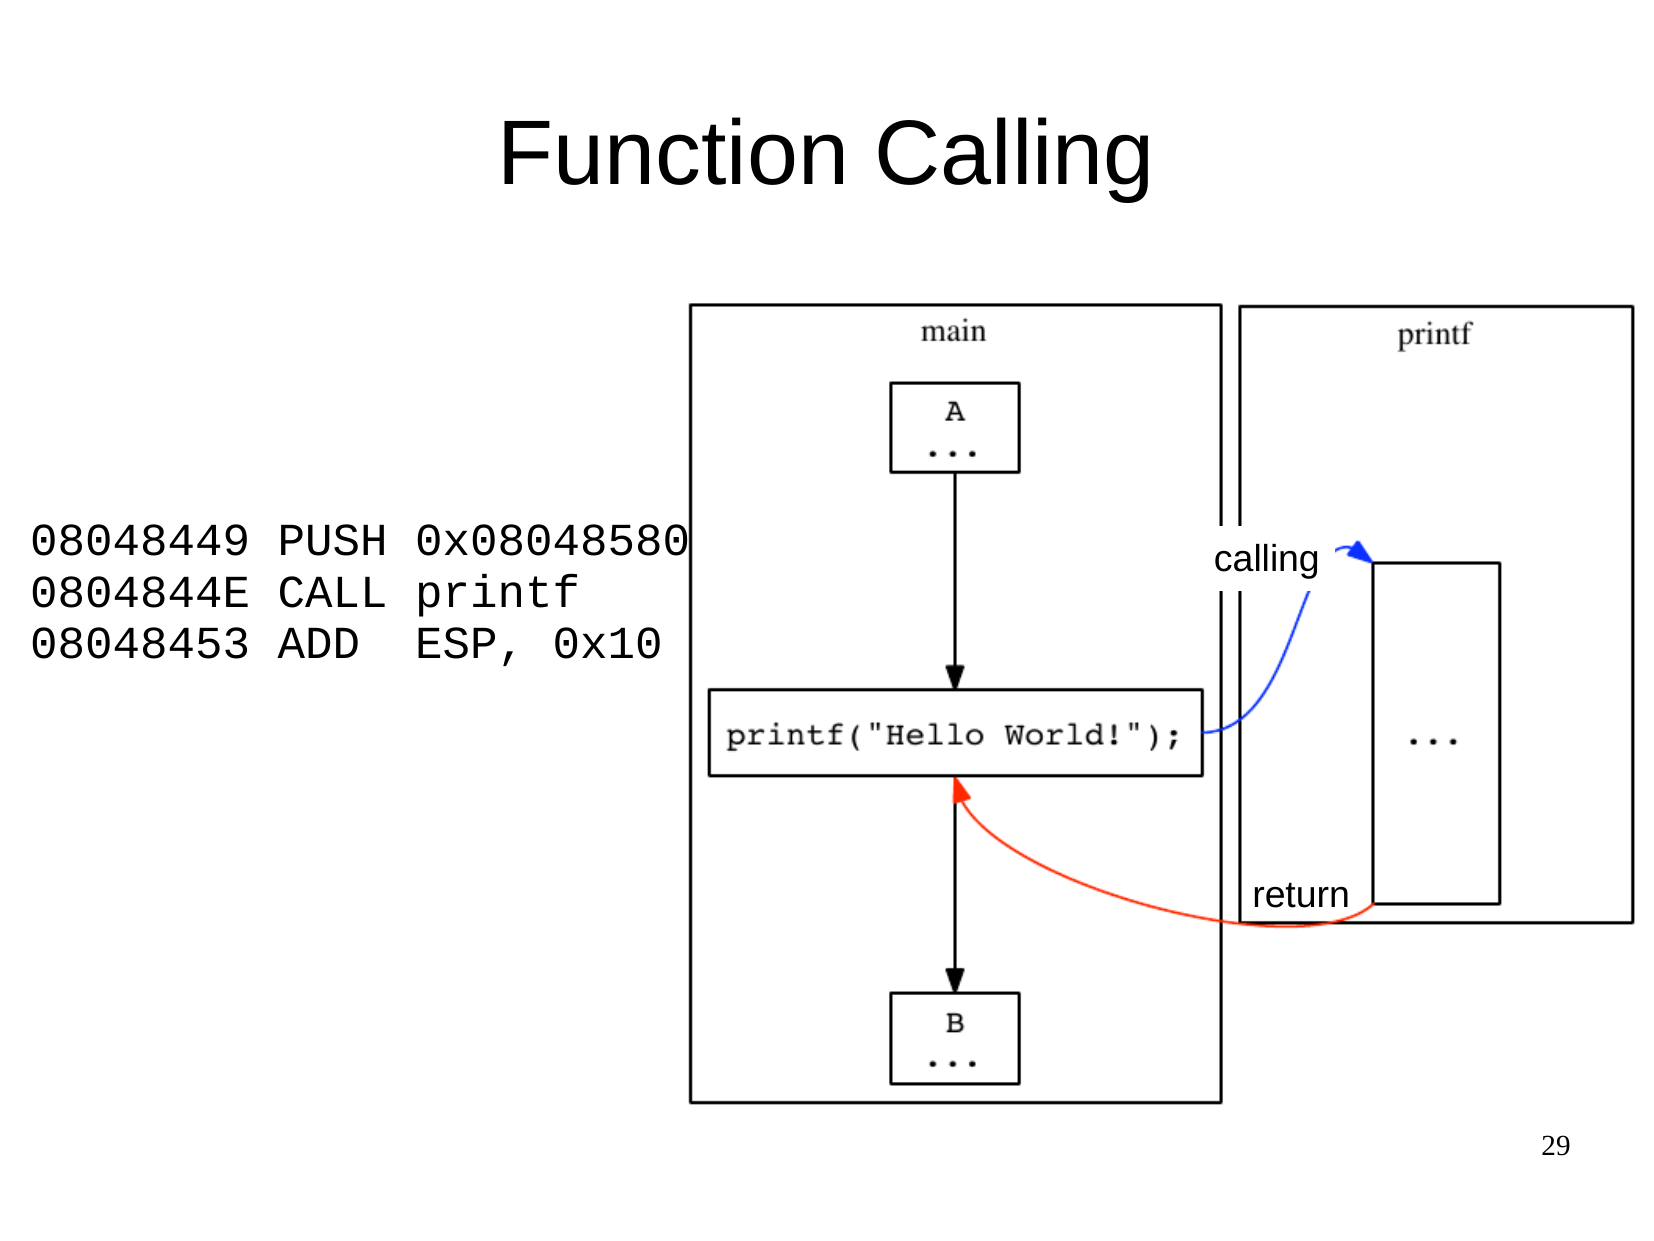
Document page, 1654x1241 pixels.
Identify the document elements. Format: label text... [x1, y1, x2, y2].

text_box return [1252, 873, 1350, 915]
text_box calling [1199, 526, 1335, 591]
picture [683, 288, 1644, 1117]
text_box 08048449 PUSH 0x08048580 0804844E CALL printf 08048453 ADD ESP, 0x10 [15, 510, 706, 681]
title Function Calling [82, 49, 1571, 257]
